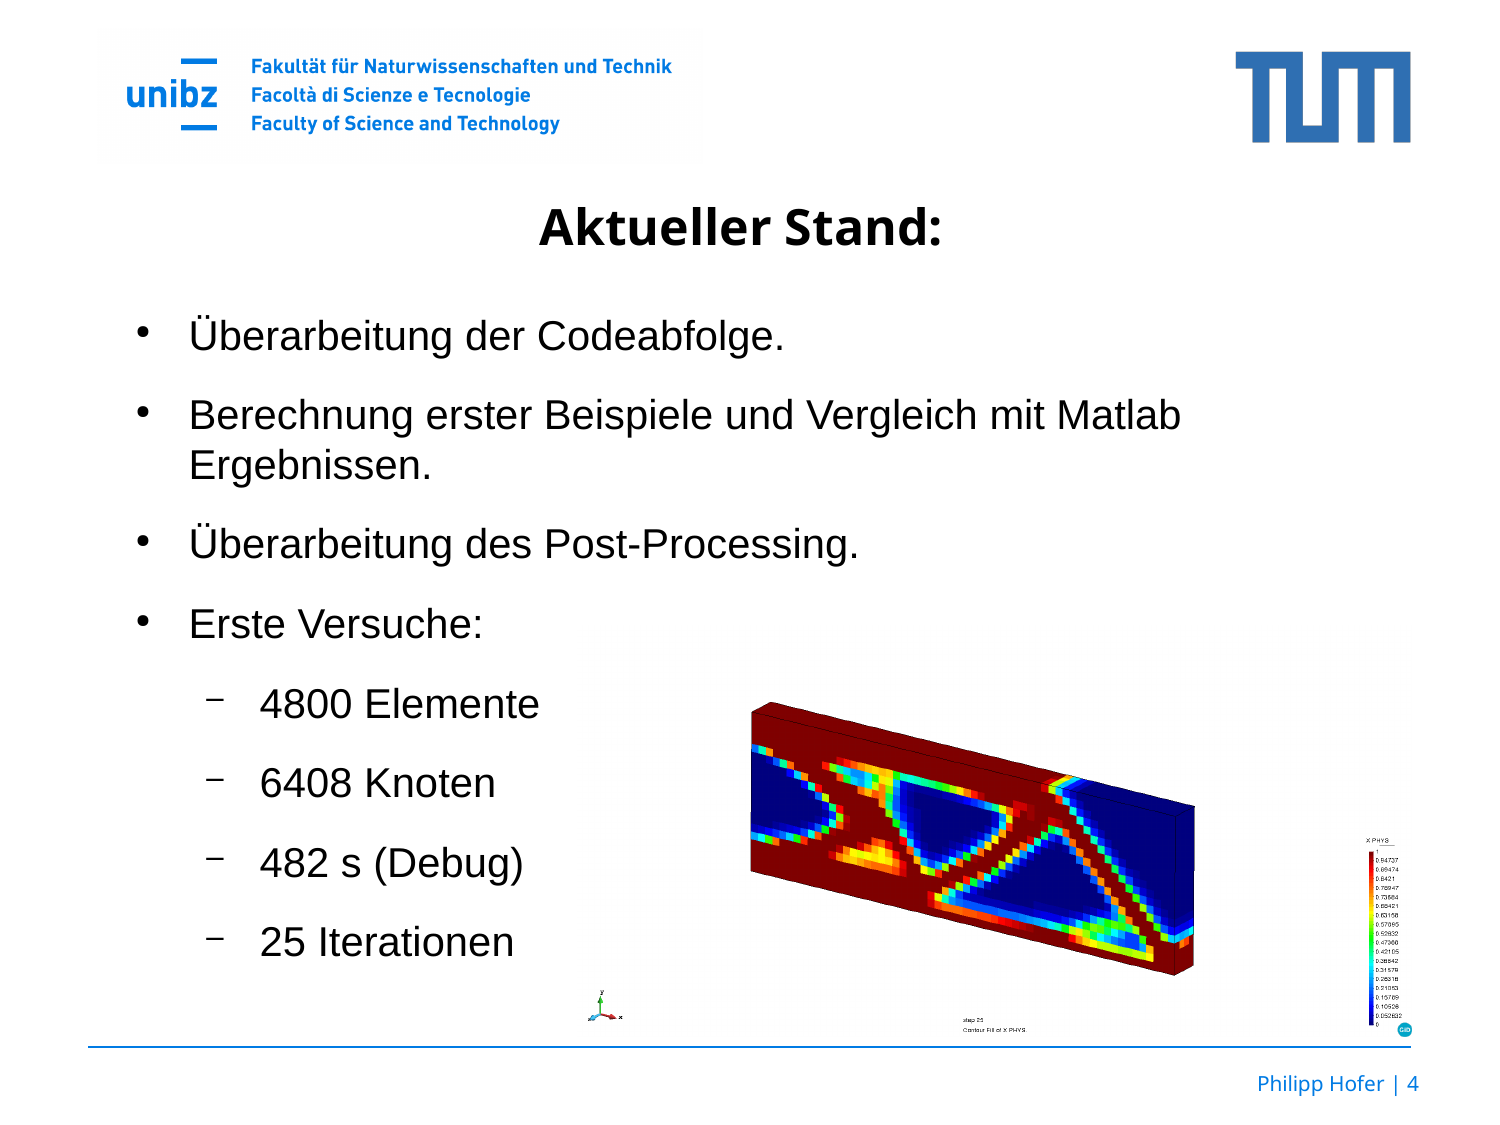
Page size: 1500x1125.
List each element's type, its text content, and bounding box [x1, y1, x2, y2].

picture [97, 28, 703, 164]
picture [1145, 0, 1500, 233]
picture [577, 625, 1412, 1037]
text_box Überarbeitung der Codeabfolge. Berechnung erster Beispiele und Vergleich mit Matlab Ergebnissen. Überarbeitung des Post-Processing. Erste Versuche: 4800 Elemente 6408 Knoten 482 s (Debug) 25 Iterationen [103, 300, 1335, 1037]
text_box Aktueller Stand: [103, 137, 1397, 300]
